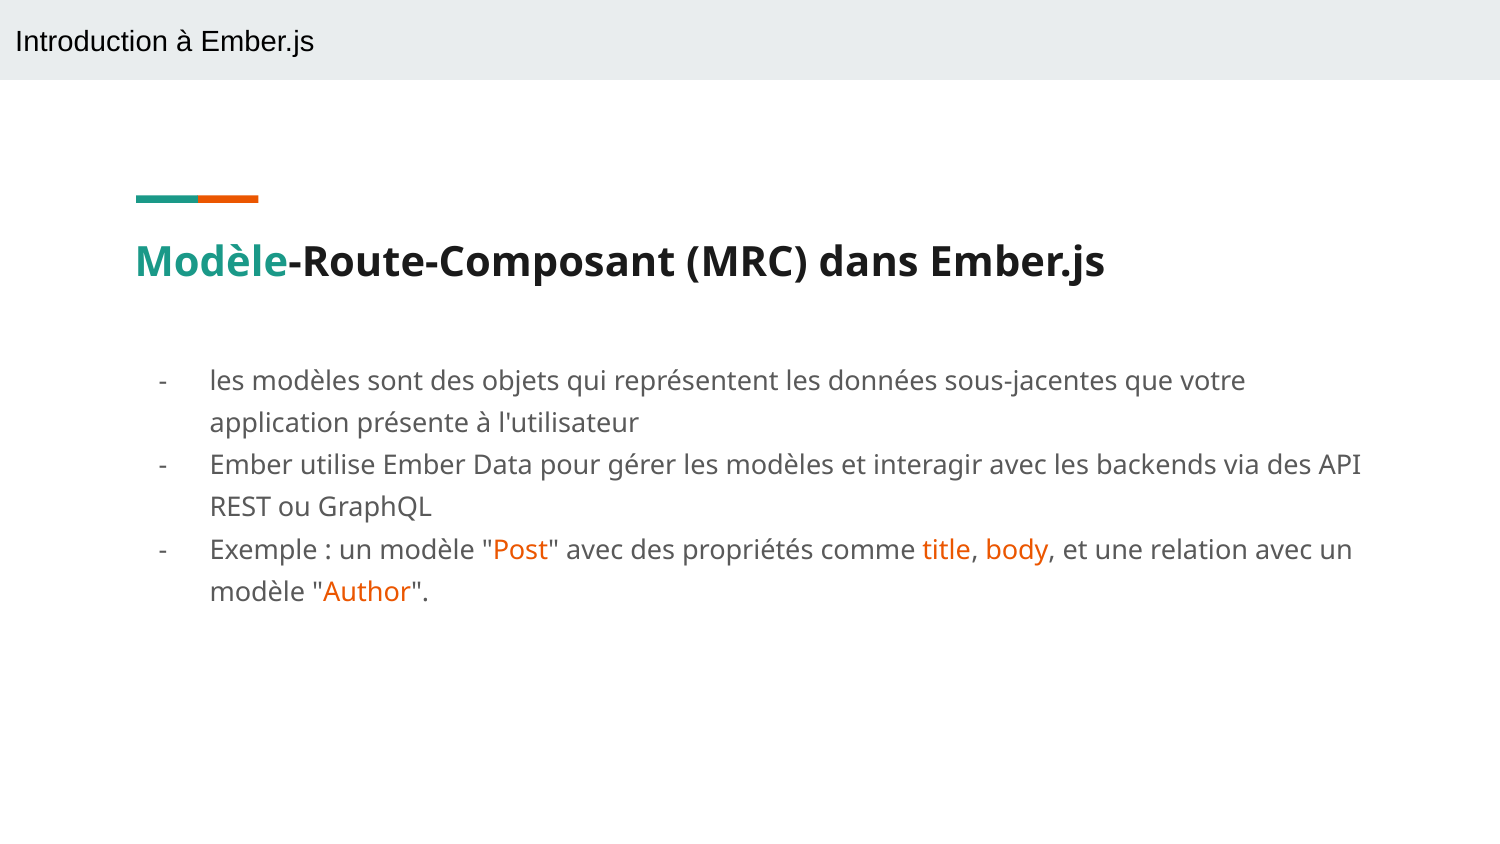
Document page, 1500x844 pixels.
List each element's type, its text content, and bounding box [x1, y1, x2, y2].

title Modèle-Route-Composant (MRC) dans Ember.js [119, 216, 1381, 305]
list les modèles sont des objets qui représentent les données sous-jacentes que votre application présente à l'utilisateur Ember utilise Ember Data pour gérer les modèles et interagir avec les backends via des API REST ou GraphQL Exemple : un modèle "Post" avec des propriétés comme title, body, et une relation avec un modèle "Author". [119, 341, 1381, 712]
